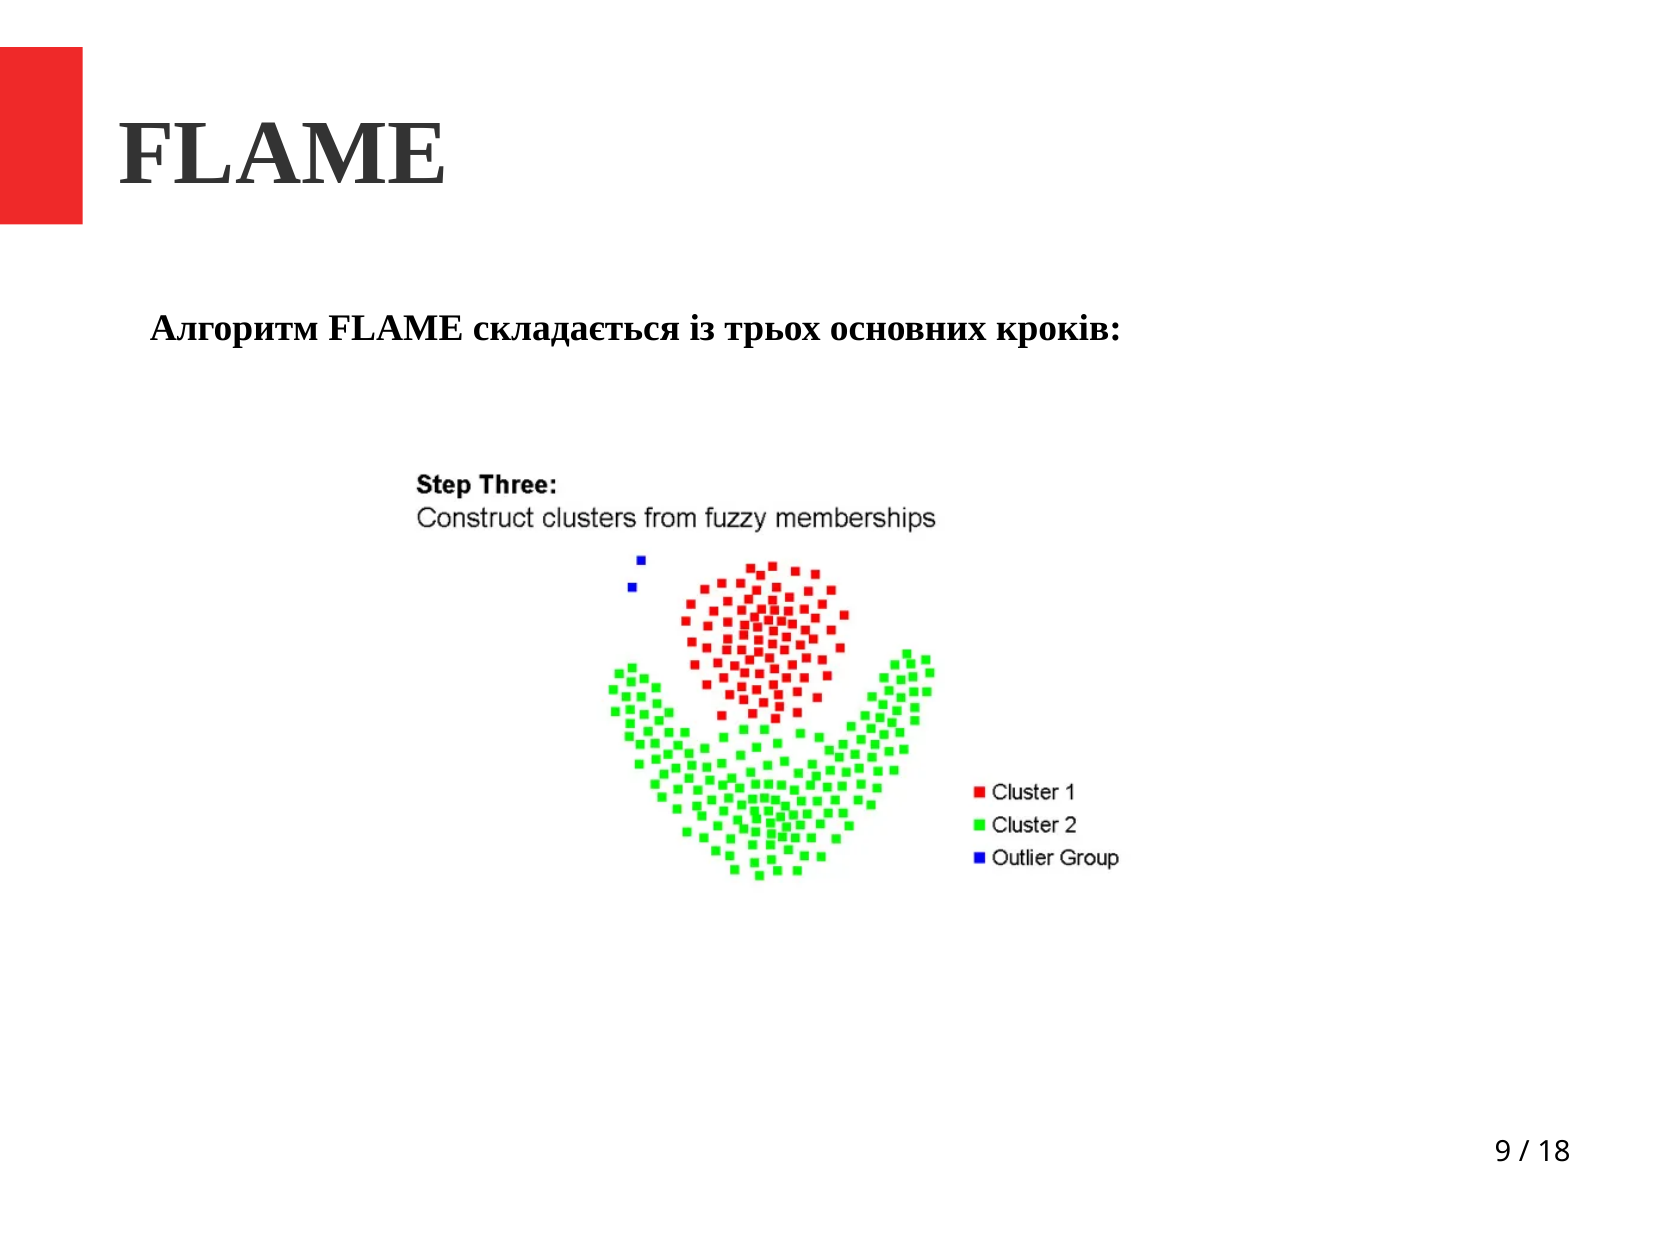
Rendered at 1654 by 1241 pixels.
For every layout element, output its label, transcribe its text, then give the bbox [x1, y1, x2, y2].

picture [392, 465, 1216, 946]
text_box Алгоритм FLAME складається із трьох основних кроків: [135, 300, 1561, 571]
title FLAME [118, 49, 1571, 257]
